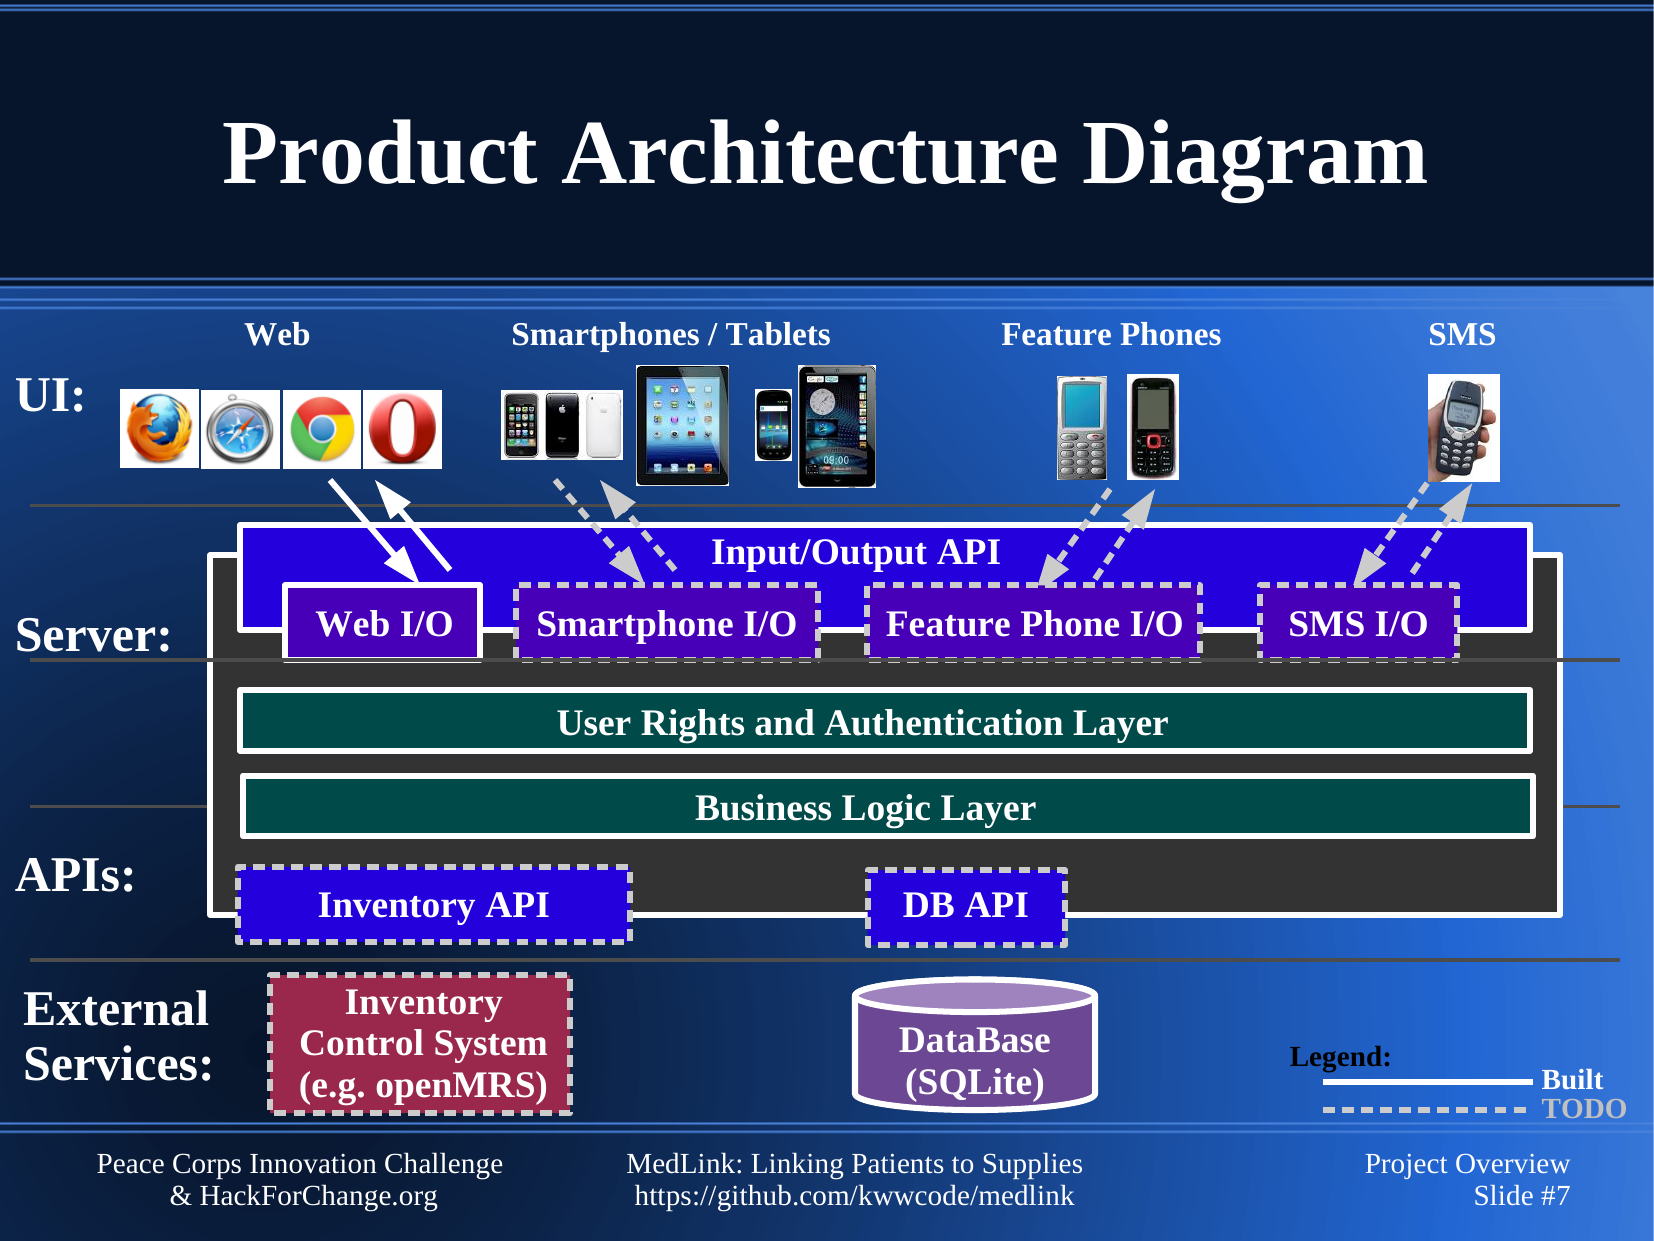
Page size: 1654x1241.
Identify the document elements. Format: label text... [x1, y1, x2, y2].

text_box Smartphones / Tablets [476, 308, 867, 361]
text_box Web I/O [289, 595, 481, 658]
text_box TODO [1526, 1085, 1654, 1133]
text_box DataBase (SQLite) [870, 1012, 1081, 1111]
text_box User Rights and Authentication Layer [534, 694, 1192, 751]
text_box Input/Output API [527, 523, 1186, 592]
text_box SMS I/O [1260, 595, 1458, 658]
text_box SMS [1380, 308, 1546, 361]
text_box [1018, 996, 1096, 1102]
text_box Inventory API [237, 877, 631, 946]
text_box Feature Phone I/O [870, 595, 1201, 658]
text_box UI: [0, 360, 121, 431]
text_box Smartphone I/O [515, 595, 819, 658]
picture [404, 507, 1130, 525]
text_box Web [195, 308, 361, 361]
title Product Architecture Diagram [82, 49, 1571, 257]
text_box Inventory Control System (e.g. openMRS) [277, 973, 571, 1120]
picture [0, 0, 1654, 1241]
text_box Built [1526, 1055, 1647, 1085]
text_box Business Logic Layer [537, 779, 1195, 837]
text_box DB API [867, 877, 1065, 946]
picture [1147, 507, 1446, 525]
text_box APIs: [0, 840, 196, 911]
text_box [270, 975, 277, 1114]
text_box Server: [0, 600, 196, 671]
text_box [210, 525, 1561, 658]
text_box Feature Phones [984, 308, 1240, 361]
text_box [855, 998, 932, 1102]
text_box External Services: [8, 973, 277, 1100]
picture [358, 507, 407, 525]
text_box Legend: [1275, 1032, 1441, 1081]
text_box [210, 662, 1561, 946]
